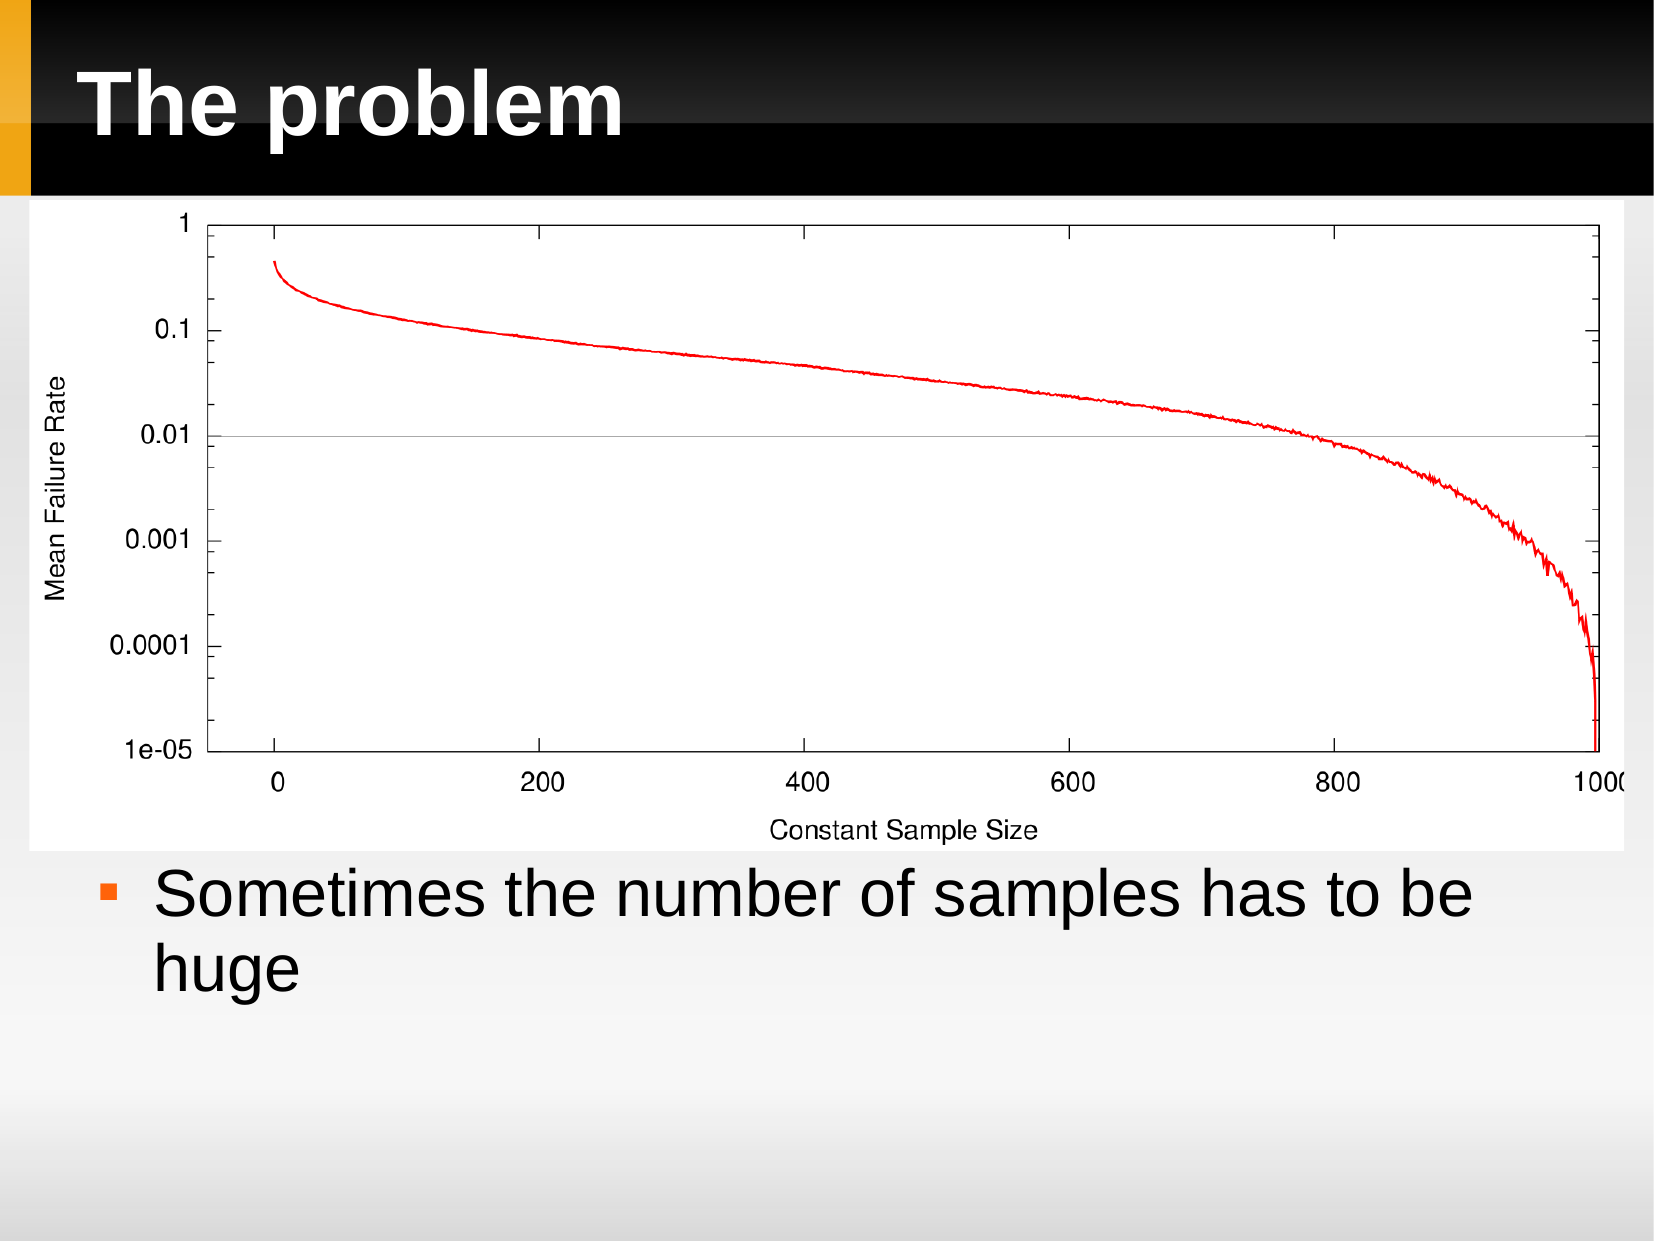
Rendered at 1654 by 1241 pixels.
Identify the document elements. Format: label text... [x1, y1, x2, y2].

picture [0, 0, 1654, 1241]
list Sometimes the number of samples has to be huge [82, 856, 1571, 1211]
title The problem [76, 7, 1565, 200]
